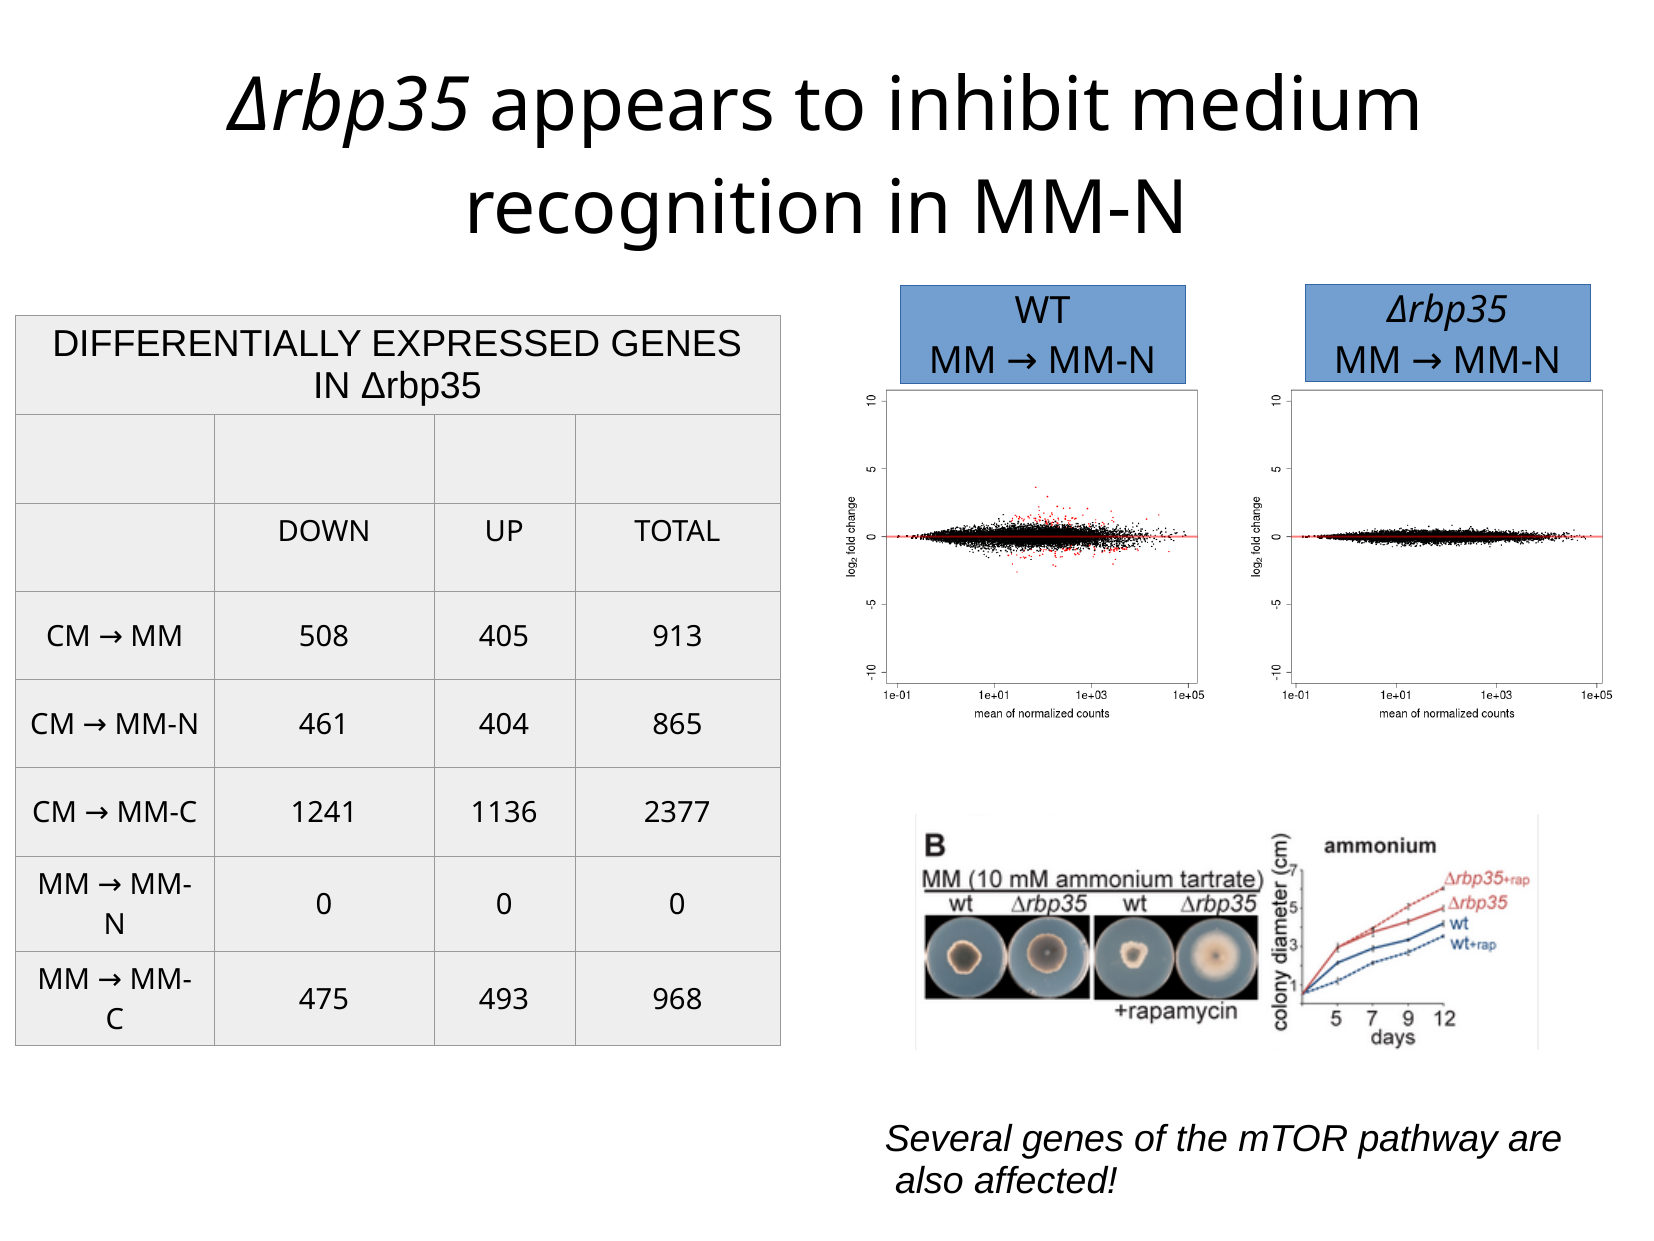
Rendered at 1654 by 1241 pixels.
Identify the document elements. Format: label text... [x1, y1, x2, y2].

table_cell 968 [576, 952, 780, 1045]
table_cell 865 [576, 680, 780, 767]
table_cell 405 [435, 592, 575, 679]
table_cell 0 [576, 857, 780, 951]
picture [840, 353, 1216, 729]
table_cell 508 [215, 592, 434, 679]
table_cell [576, 415, 780, 503]
text_box WT MM → MM-N [900, 285, 1186, 384]
table_cell 475 [215, 952, 434, 1045]
table_cell 493 [435, 952, 575, 1045]
table_cell TOTAL [576, 504, 780, 591]
text_box Δrbp35 MM → MM-N [1305, 284, 1591, 382]
table_cell MM → MM-N [16, 857, 214, 951]
table_cell [16, 415, 214, 503]
table_cell 0 [215, 857, 434, 951]
table_cell CM → MM-C [16, 768, 214, 856]
table_cell 404 [435, 680, 575, 767]
picture [915, 814, 1539, 1051]
table_cell 0 [435, 857, 575, 951]
table_cell 2377 [576, 768, 780, 856]
table_cell CM → MM-N [16, 680, 214, 767]
table_cell 913 [576, 592, 780, 679]
table_cell UP [435, 504, 575, 591]
table_cell CM → MM [16, 592, 214, 679]
table_cell DOWN [215, 504, 434, 591]
picture [1245, 353, 1621, 729]
table_cell 1136 [435, 768, 575, 856]
table_cell MM → MM-C [16, 952, 214, 1045]
table_cell 461 [215, 680, 434, 767]
table_cell 1241 [215, 768, 434, 856]
table_cell [215, 415, 434, 503]
table_cell [16, 504, 214, 591]
table_header DIFFERENTIALLY EXPRESSED GENES IN Δrbp35 [16, 316, 780, 414]
text_box Several genes of the mTOR pathway are also affected! [870, 1110, 1578, 1209]
table_cell [435, 415, 575, 503]
title Δrbp35 appears to inhibit medium recognition in MM-N [82, 49, 1571, 257]
